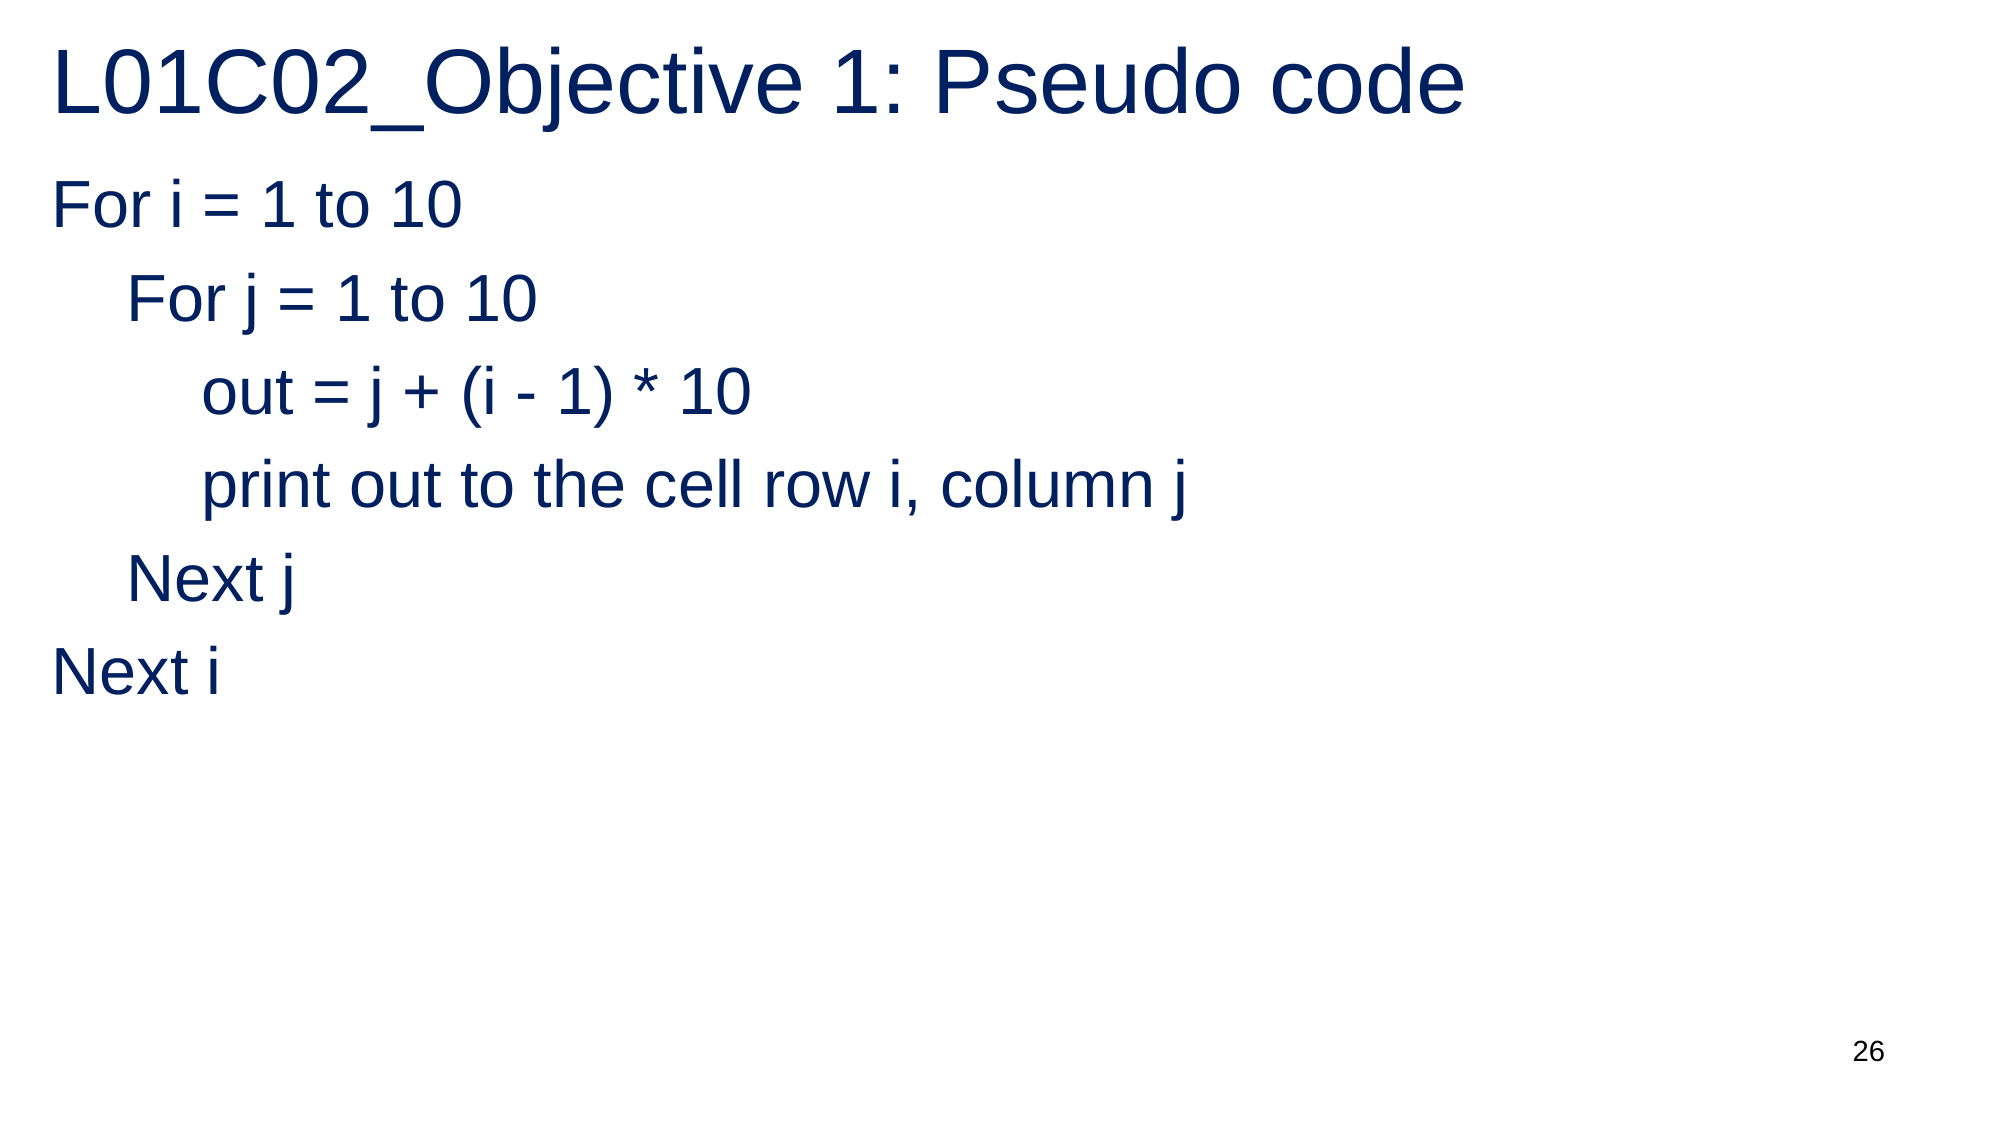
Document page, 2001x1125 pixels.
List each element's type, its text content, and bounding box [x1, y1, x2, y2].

title L01C02_Objective 1: Pseudo code [36, 28, 1968, 126]
list For i = 1 to 10 For j = 1 to 10 out = j + (i - 1) * 10 print out to the cell row i, column j Next j Next i [36, 153, 1970, 1005]
slide_number <number> [1433, 1024, 1900, 1103]
